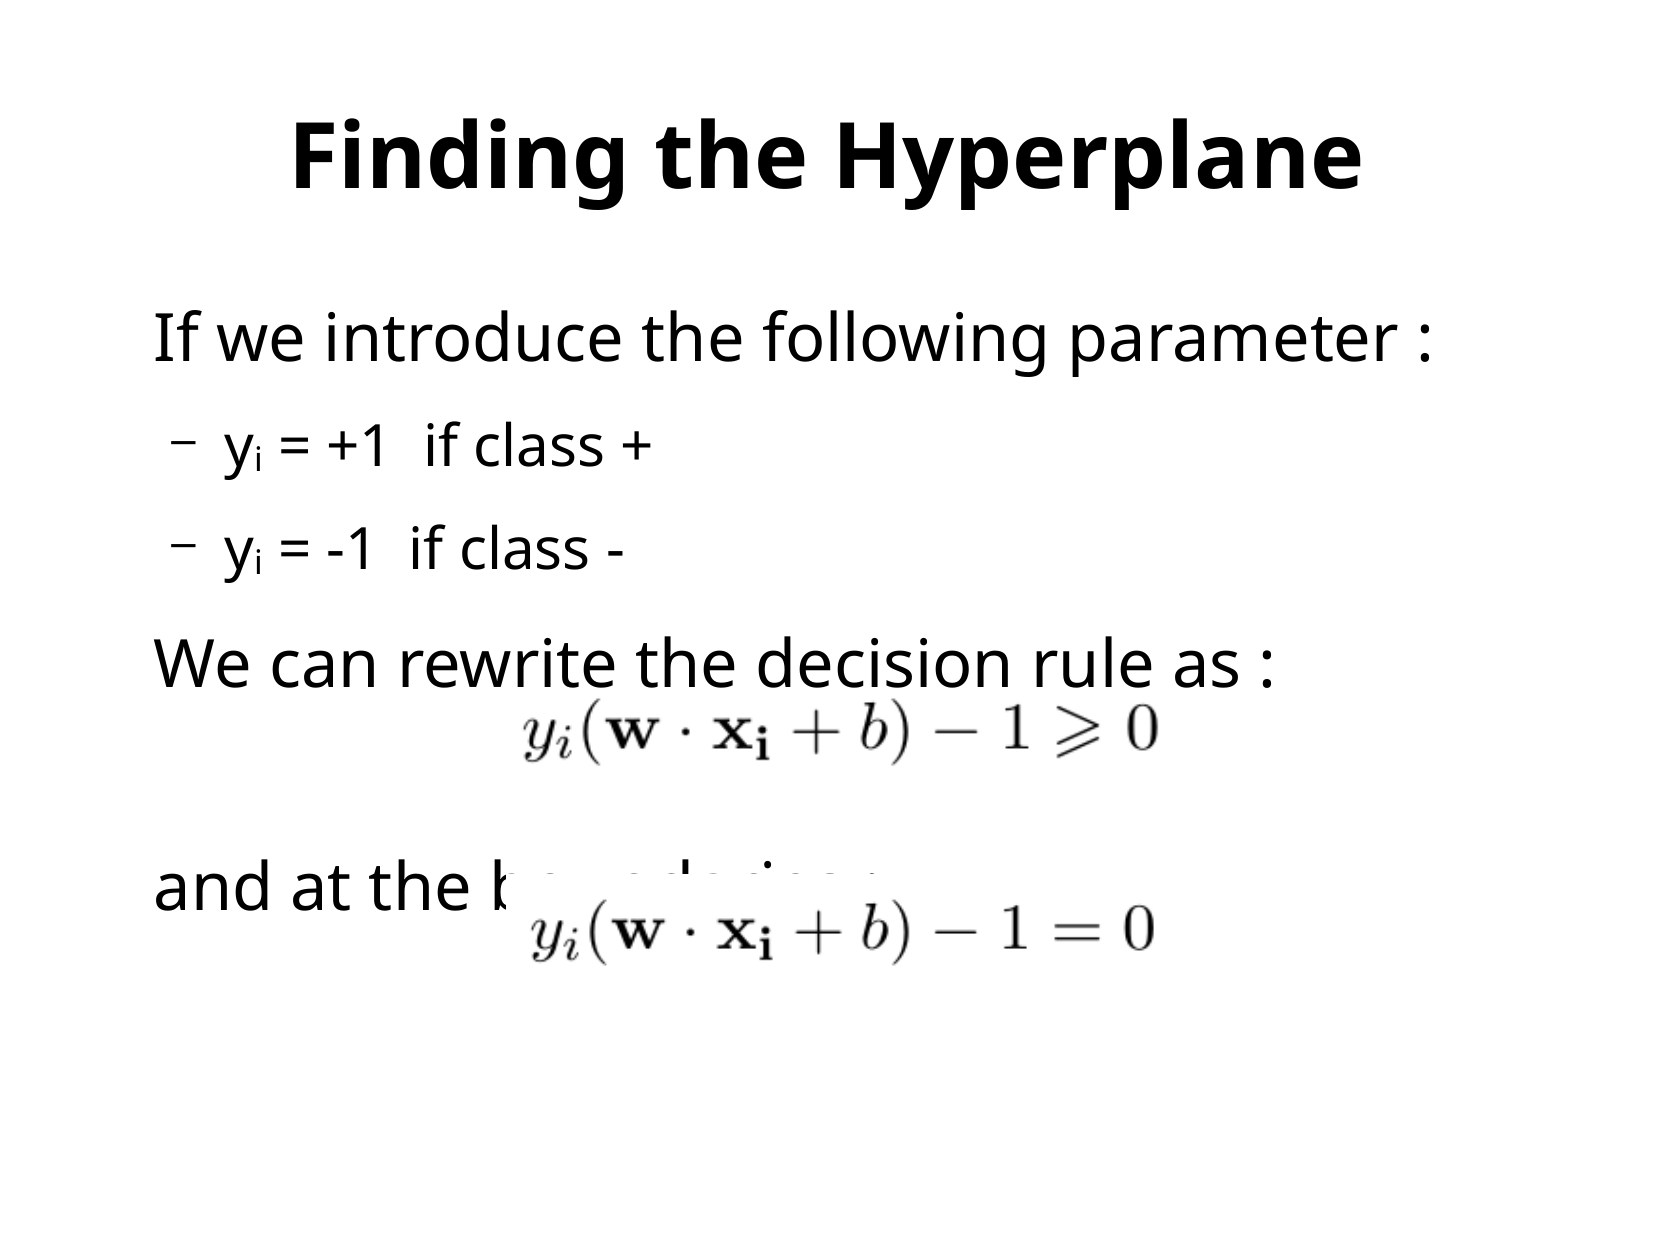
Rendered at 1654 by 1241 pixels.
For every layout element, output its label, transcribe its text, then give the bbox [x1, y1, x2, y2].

title Finding the Hyperplane [82, 49, 1571, 257]
picture [506, 874, 1182, 994]
list If we introduce the following parameter : yi = +1 if class + yi = -1 if class - We can rewrite the decision rule as : and at the boundaries : [82, 290, 1571, 1010]
